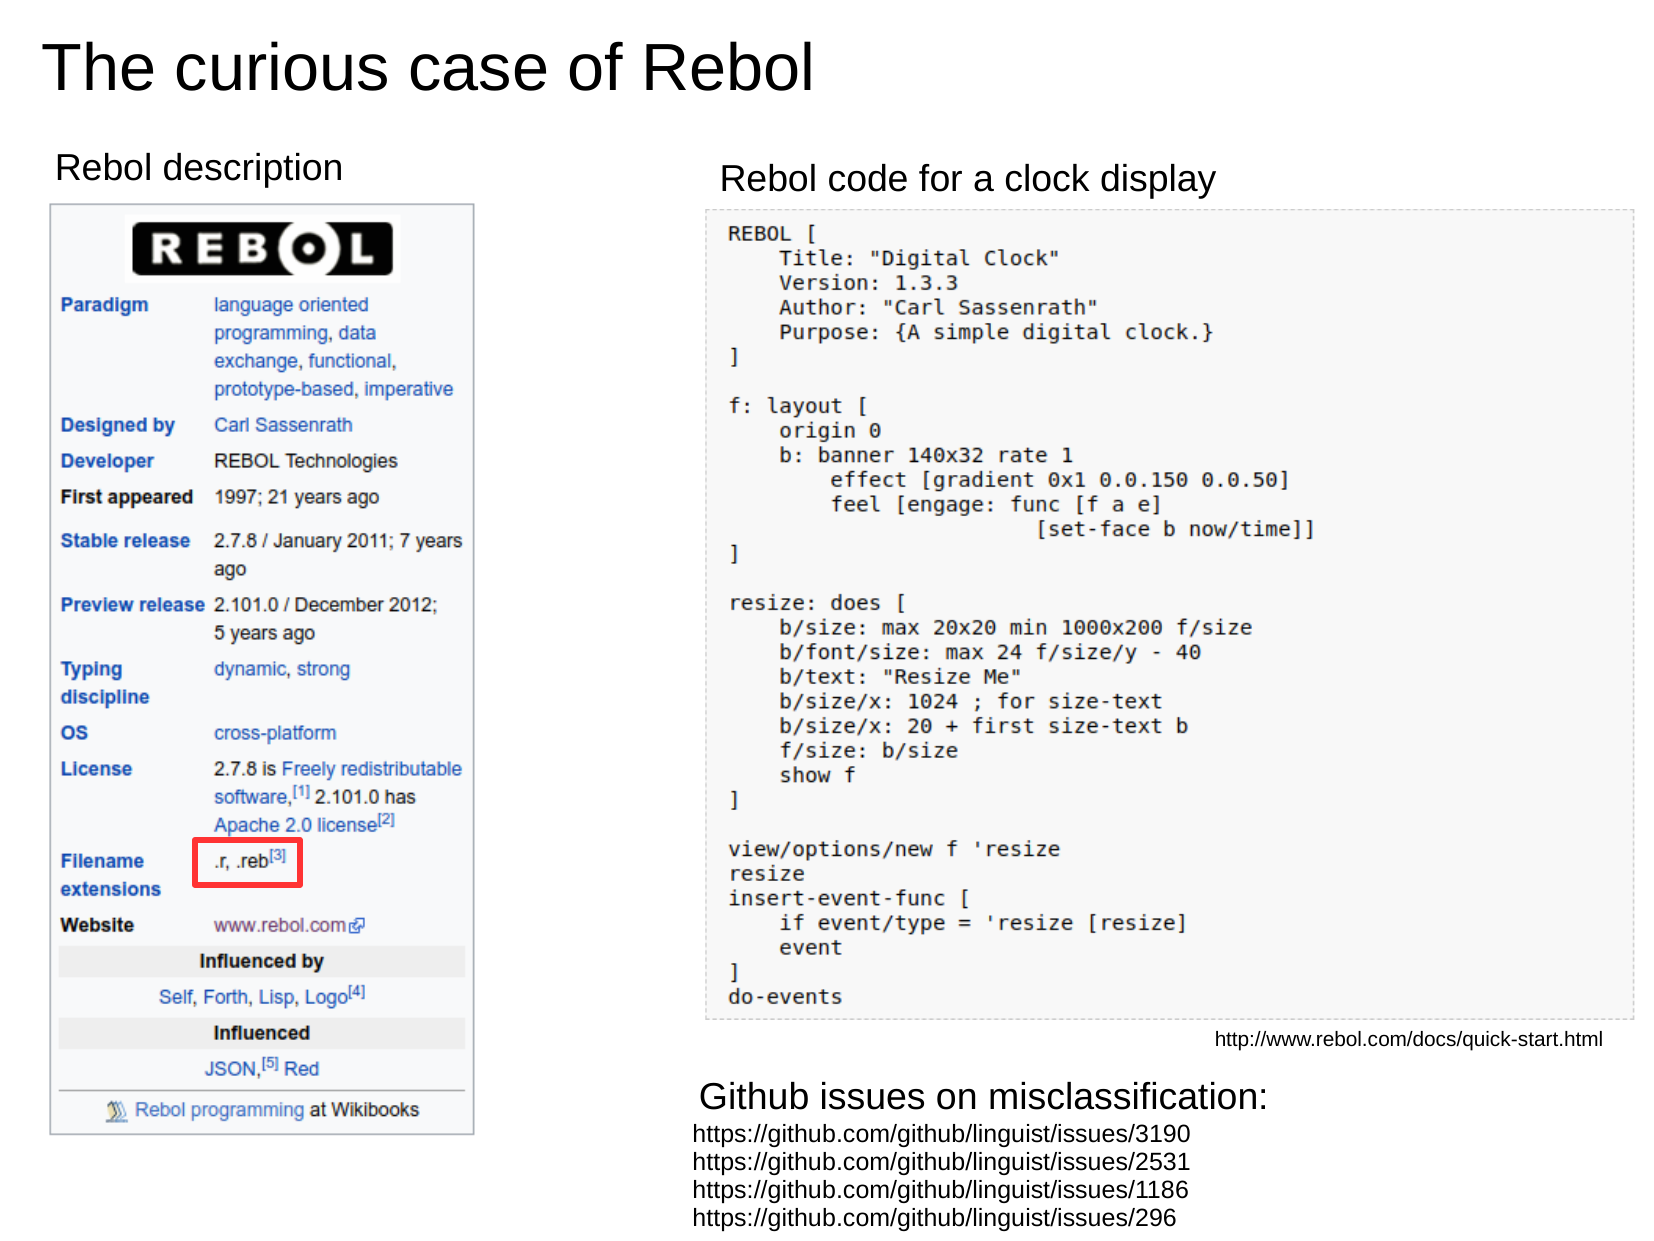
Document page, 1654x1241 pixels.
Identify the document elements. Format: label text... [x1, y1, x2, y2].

title The curious case of Rebol [41, 30, 1530, 105]
text_box http://www.rebol.com/docs/quick-start.html [1200, 1020, 1636, 1059]
picture [704, 209, 1636, 1021]
text_box Rebol code for a clock display [704, 150, 1241, 209]
picture [45, 199, 481, 1141]
text_box Github issues on misclassification: [684, 1068, 1306, 1167]
text_box https://github.com/github/linguist/issues/3190 https://github.com/github/linguist/issues/2531 https://github.com/github/linguist/issues/1186 https://github.com/github/linguist/issues/296 [677, 1111, 1323, 1241]
text_box Rebol description [39, 139, 471, 200]
